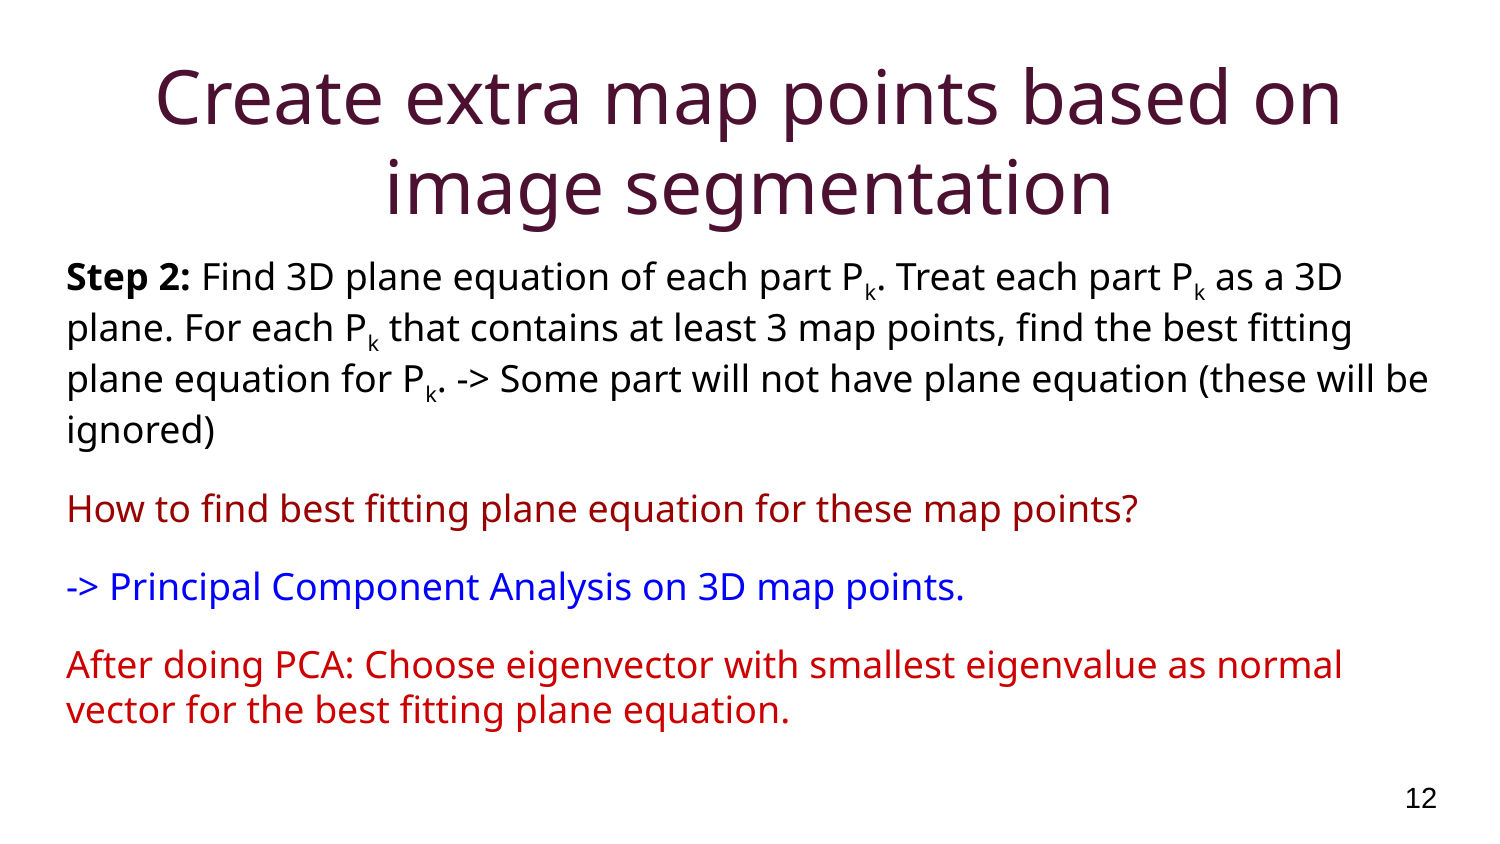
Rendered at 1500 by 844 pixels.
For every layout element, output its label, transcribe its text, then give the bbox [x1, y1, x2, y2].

list Step 2: Find 3D plane equation of each part Pk. Treat each part Pk as a 3D plane. For each Pk that contains at least 3 map points, find the best fitting plane equation for Pk. -> Some part will not have plane equation (these will be ignored) How to find best fitting plane equation for these map points? -> Principal Component Analysis on 3D map points. After doing PCA: Choose eigenvector with smallest eigenvalue as normal vector for the best fitting plane equation. [51, 238, 1449, 792]
slide_number <number> [1389, 764, 1480, 830]
title Create extra map points based on image segmentation [51, 34, 1449, 137]
